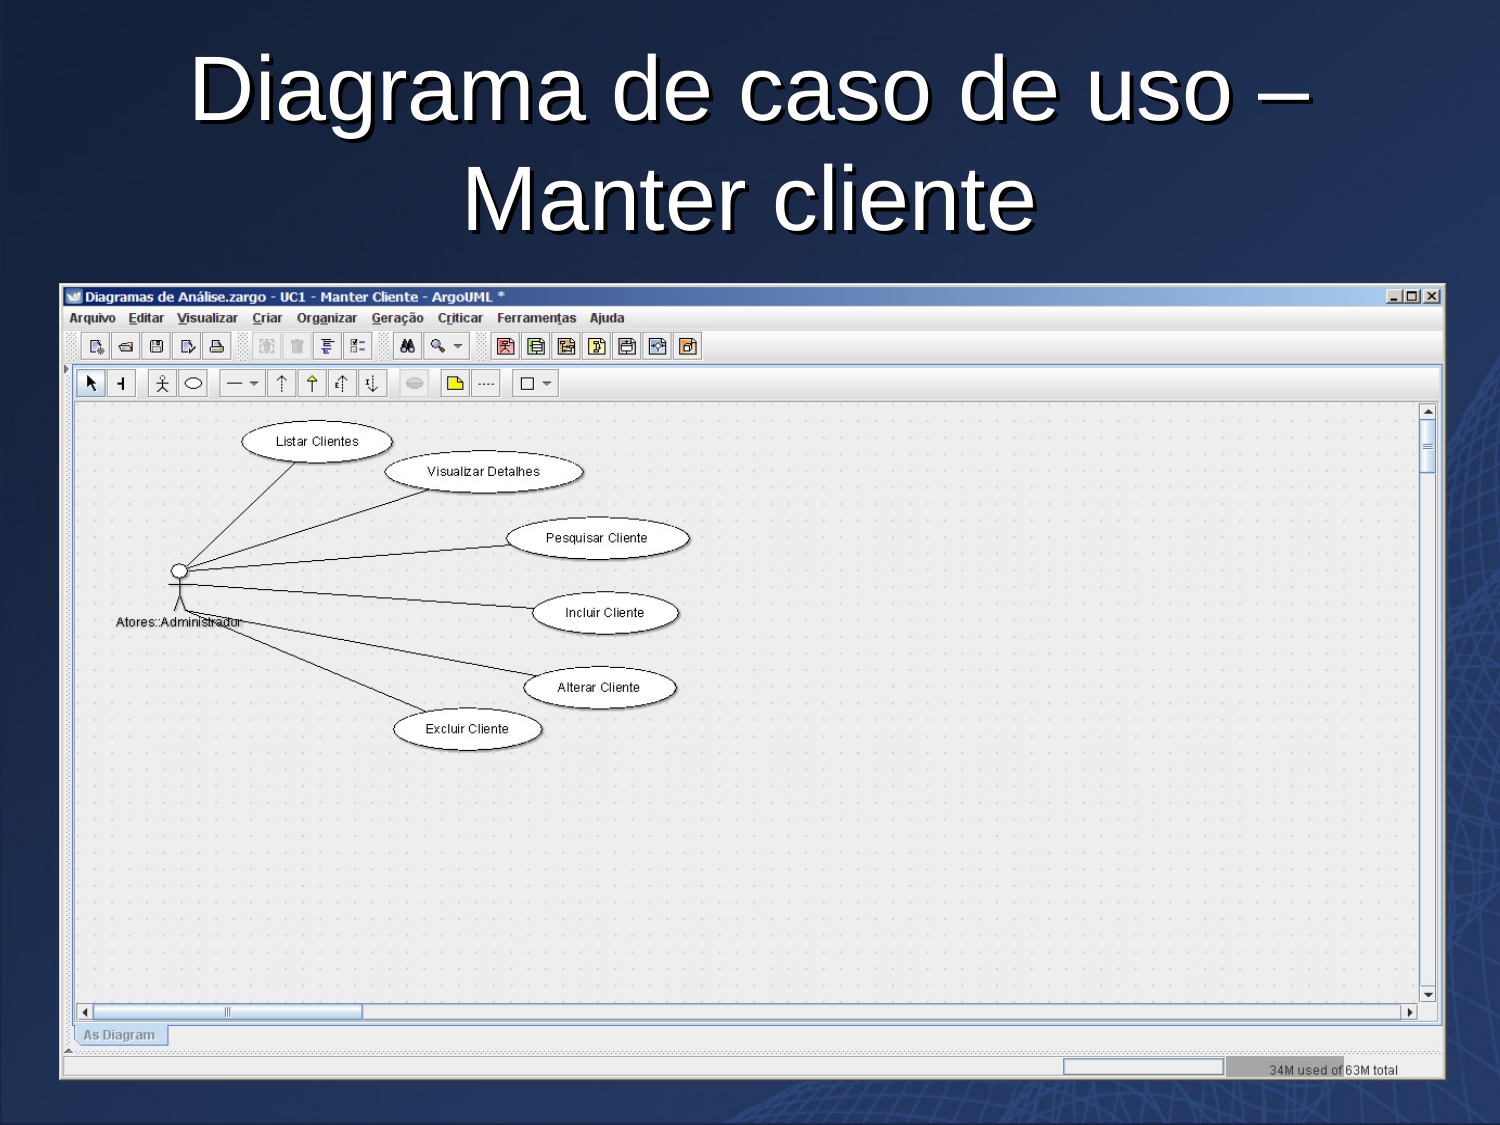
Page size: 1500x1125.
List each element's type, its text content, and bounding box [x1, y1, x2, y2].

picture [0, 0, 1500, 1125]
title Diagrama de caso de uso – Manter cliente [75, 20, 1426, 257]
